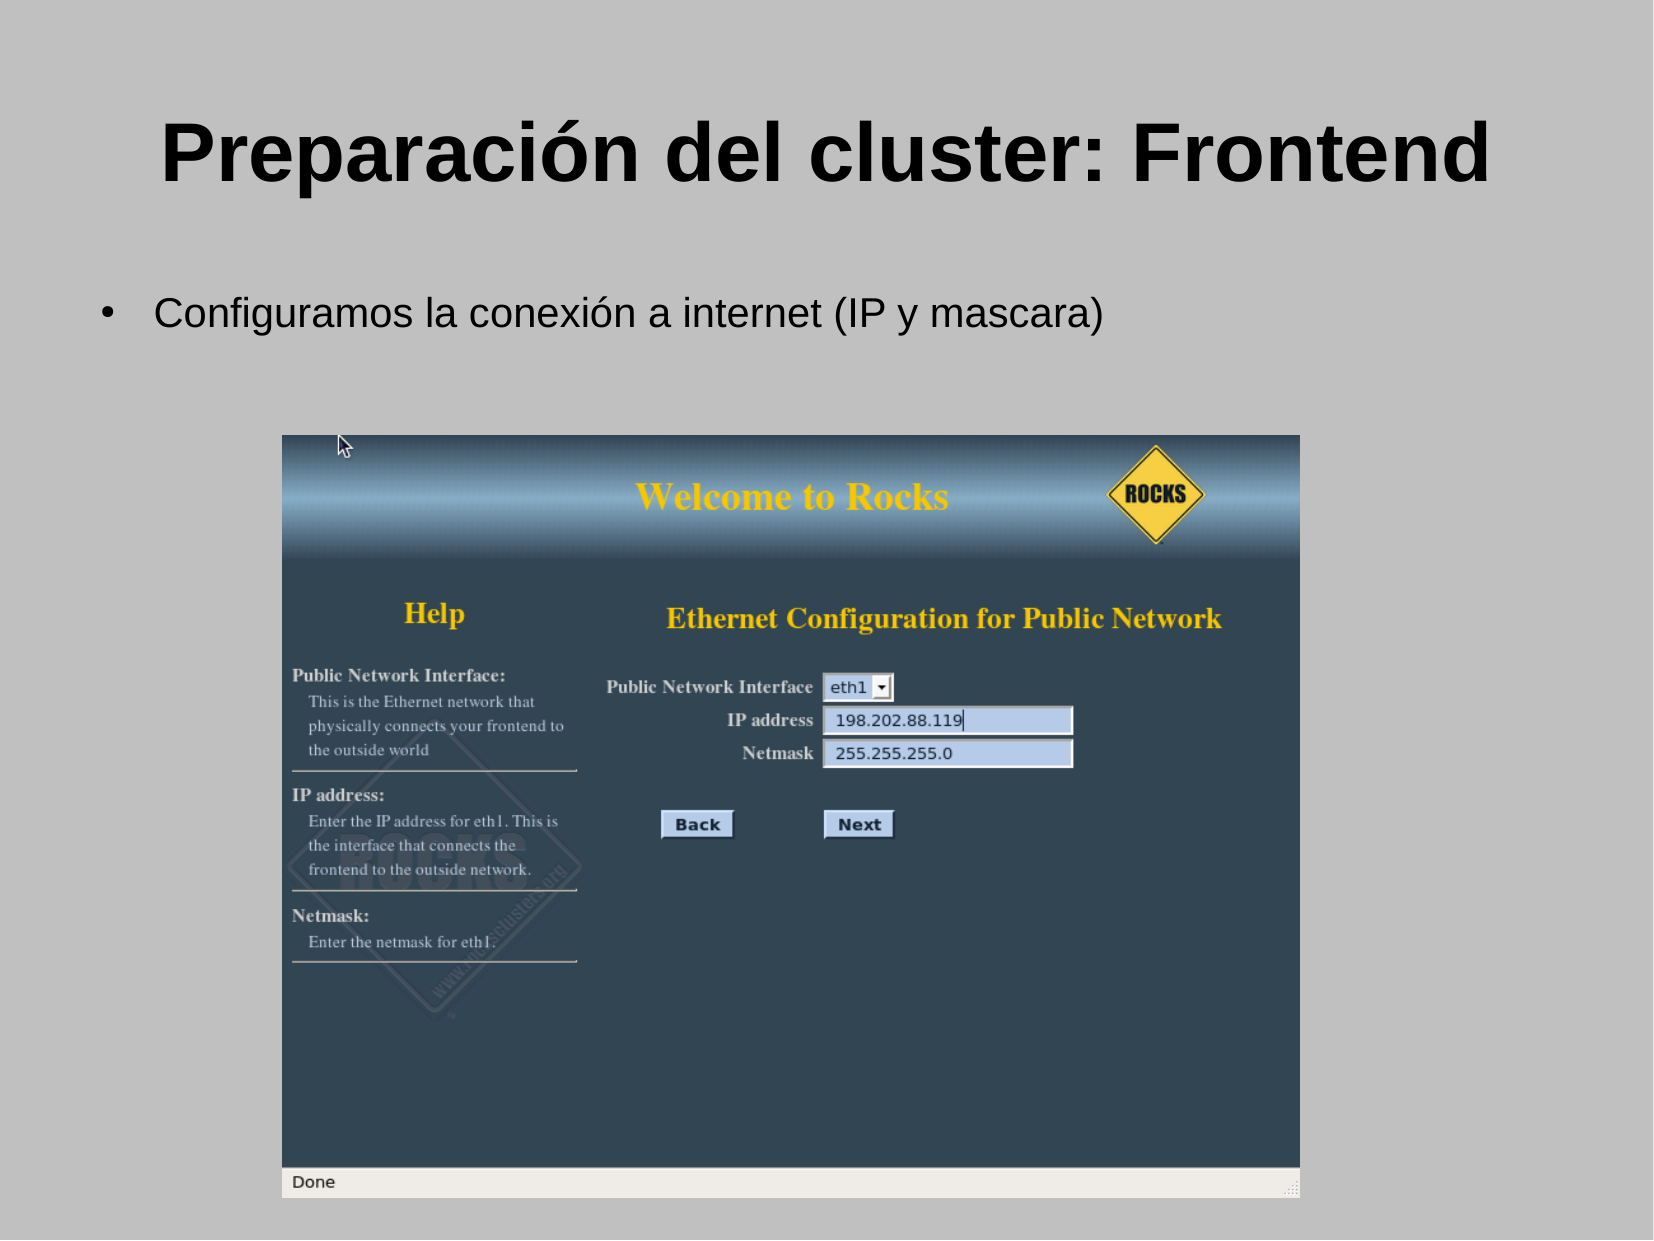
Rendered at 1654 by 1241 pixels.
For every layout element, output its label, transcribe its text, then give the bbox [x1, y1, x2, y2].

picture [282, 435, 1300, 1198]
title Preparación del cluster: Frontend [82, 49, 1571, 257]
list Configuramos la conexión a internet (IP y mascara) [82, 290, 1571, 1010]
